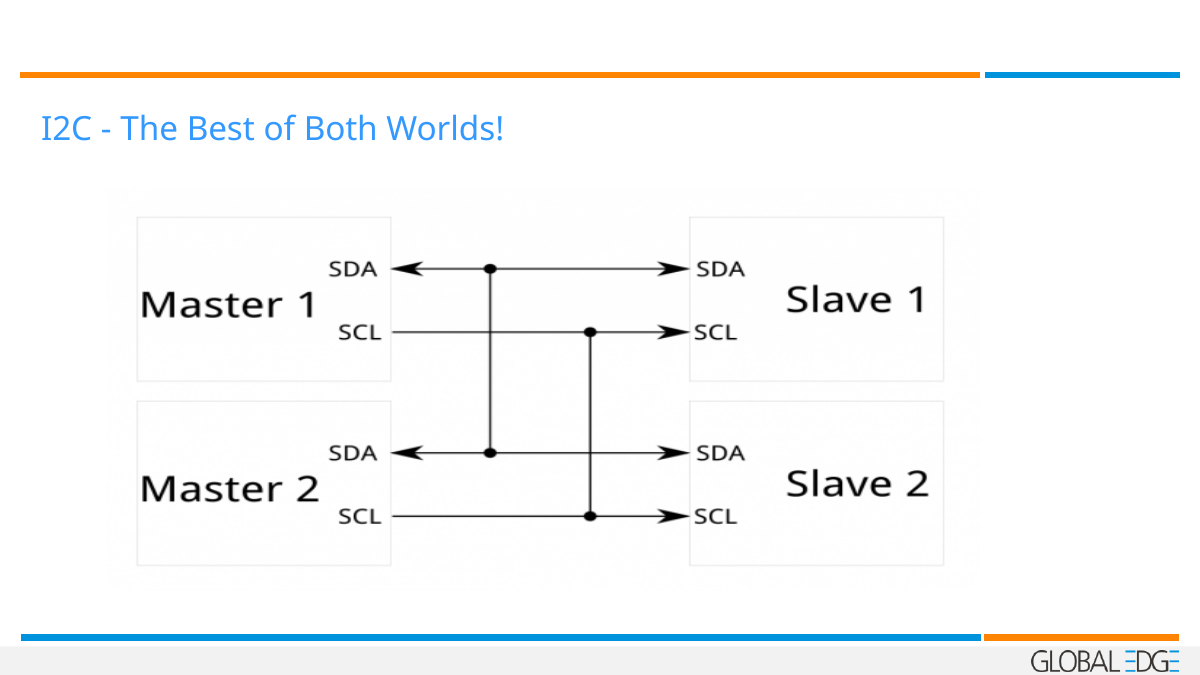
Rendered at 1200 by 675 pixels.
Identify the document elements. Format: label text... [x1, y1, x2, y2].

title I2C - The Best of Both Worlds! [23, 101, 1099, 154]
picture [106, 188, 981, 591]
picture [1031, 650, 1179, 672]
